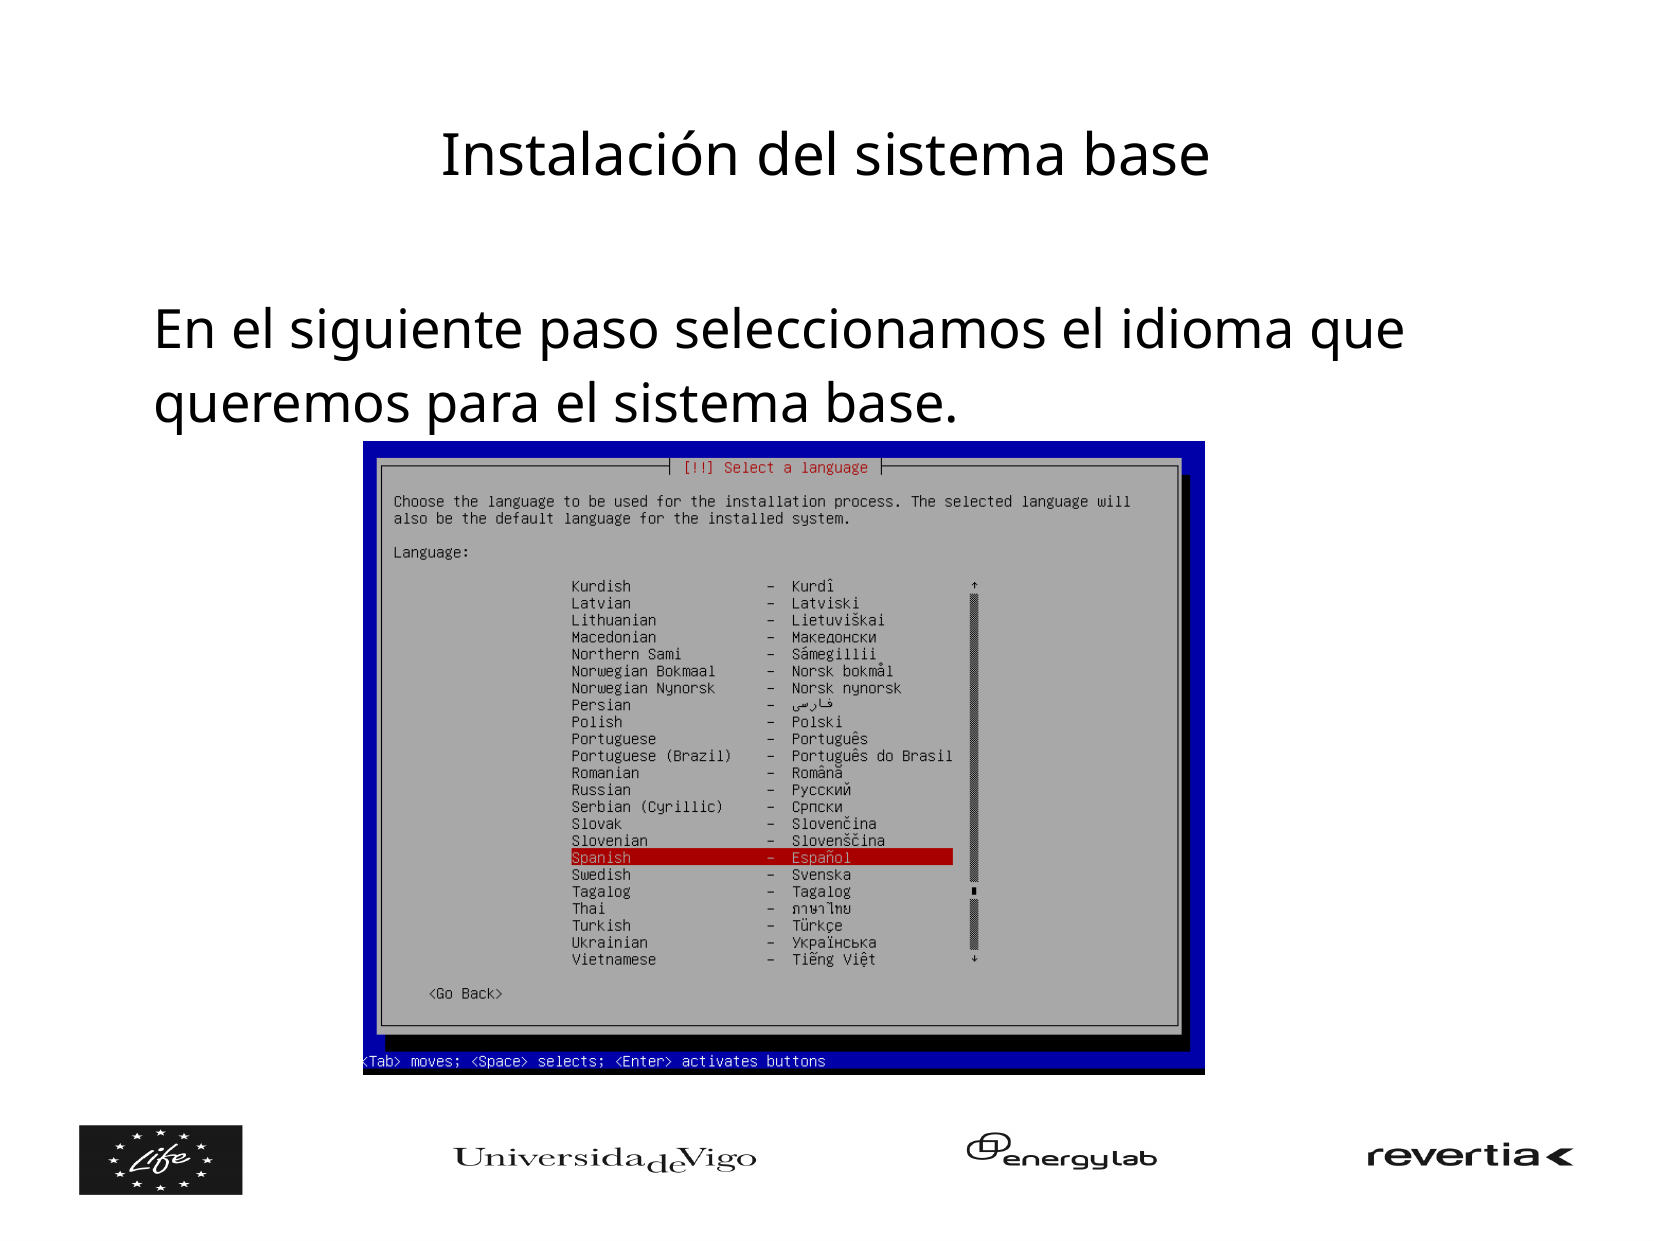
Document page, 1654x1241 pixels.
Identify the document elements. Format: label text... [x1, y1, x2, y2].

picture [0, 441, 1654, 1241]
list En el siguiente paso seleccionamos el idioma que queremos para el sistema base. [82, 290, 1571, 1010]
title Instalación del sistema base [82, 49, 1571, 257]
